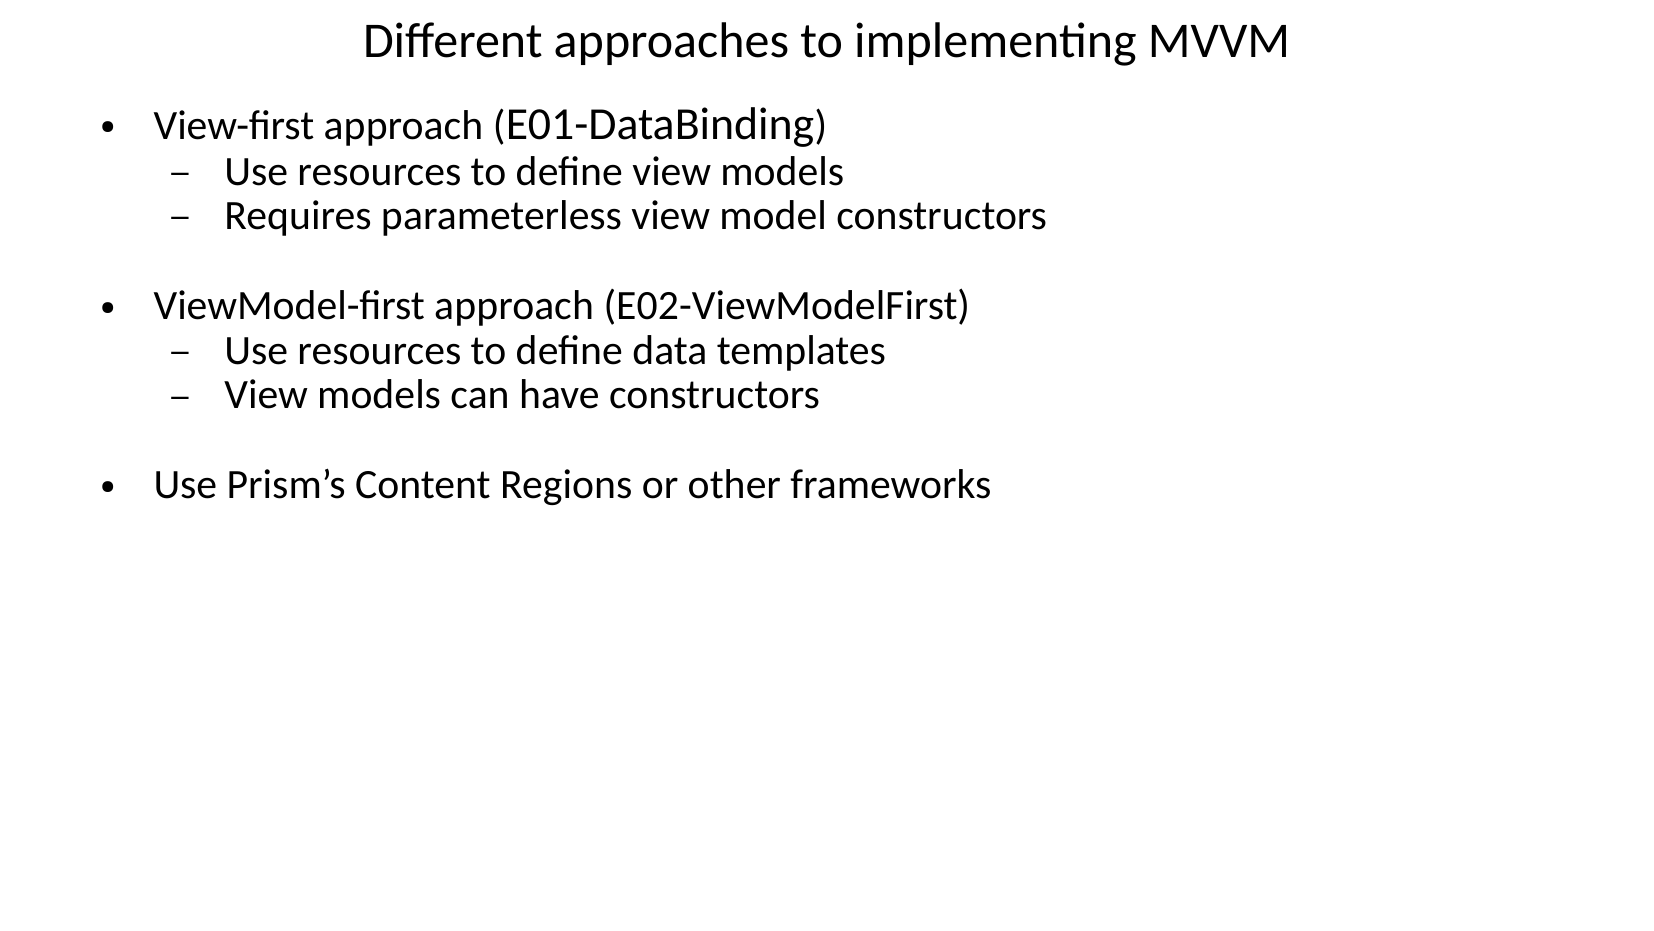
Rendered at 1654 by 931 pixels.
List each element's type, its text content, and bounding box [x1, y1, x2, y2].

list View-first approach (E01-DataBinding) Use resources to define view models Requires parameterless view model constructors ViewModel-first approach (E02-ViewModelFirst) Use resources to define data templates View models can have constructors Use Prism’s Content Regions or other frameworks [82, 105, 1571, 916]
title Different approaches to implementing MVVM [82, 15, 1571, 76]
